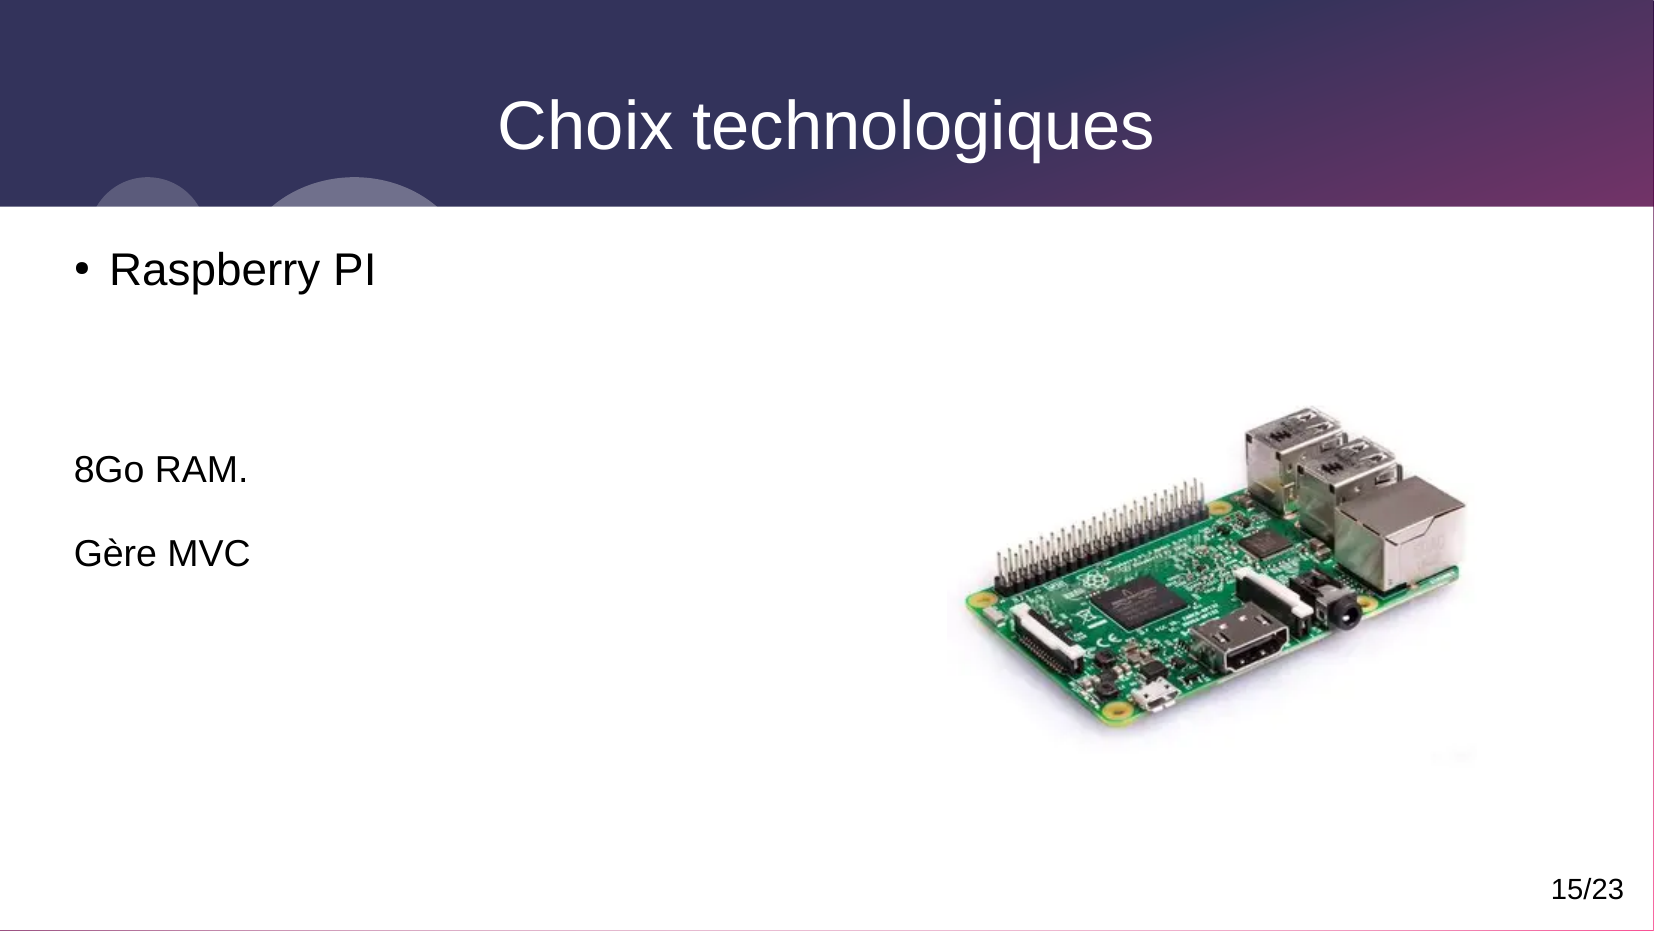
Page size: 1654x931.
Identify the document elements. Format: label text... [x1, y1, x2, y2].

text_box Raspberry PI 8Go RAM. Gère MVC [59, 236, 916, 857]
title Choix technologiques [88, 44, 1565, 207]
picture [947, 364, 1477, 768]
